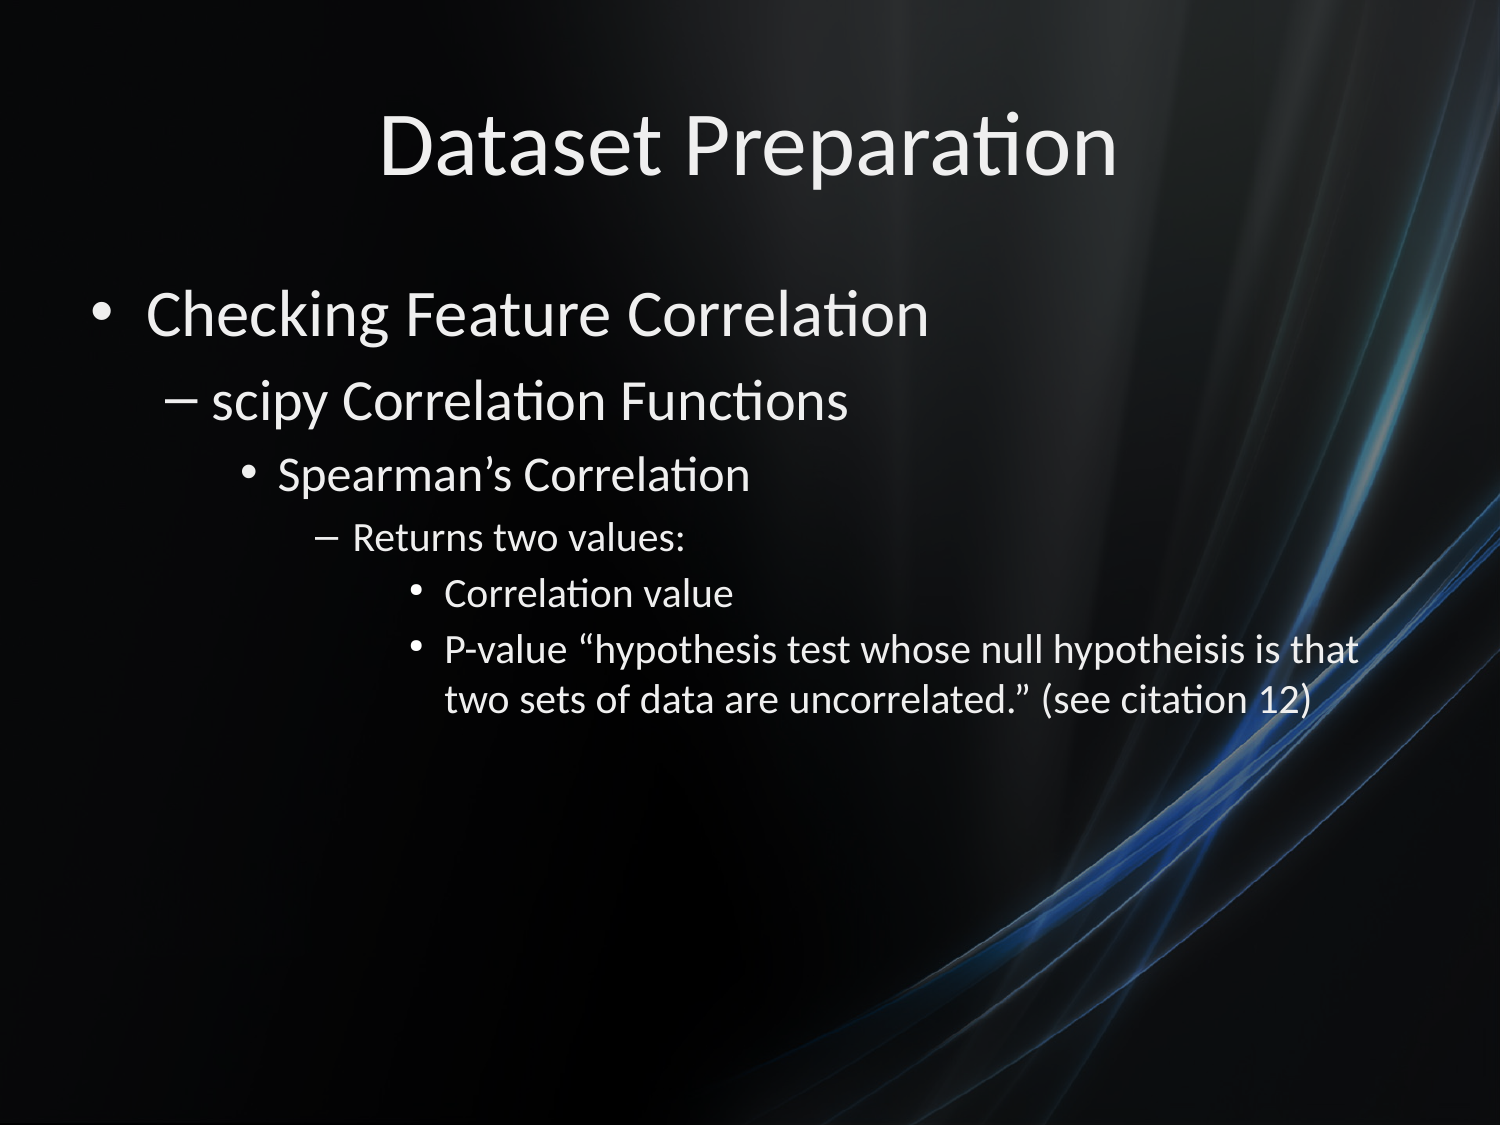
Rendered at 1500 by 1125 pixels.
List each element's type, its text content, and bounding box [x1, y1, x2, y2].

title Dataset Preparation [75, 45, 1425, 233]
list Checking Feature Correlation scipy Correlation Functions Spearman’s Correlation Returns two values: Correlation value P-value “hypothesis test whose null hypotheisis is that two sets of data are uncorrelated.” (see citation 12) [75, 262, 1425, 1005]
picture [0, 0, 1500, 1125]
